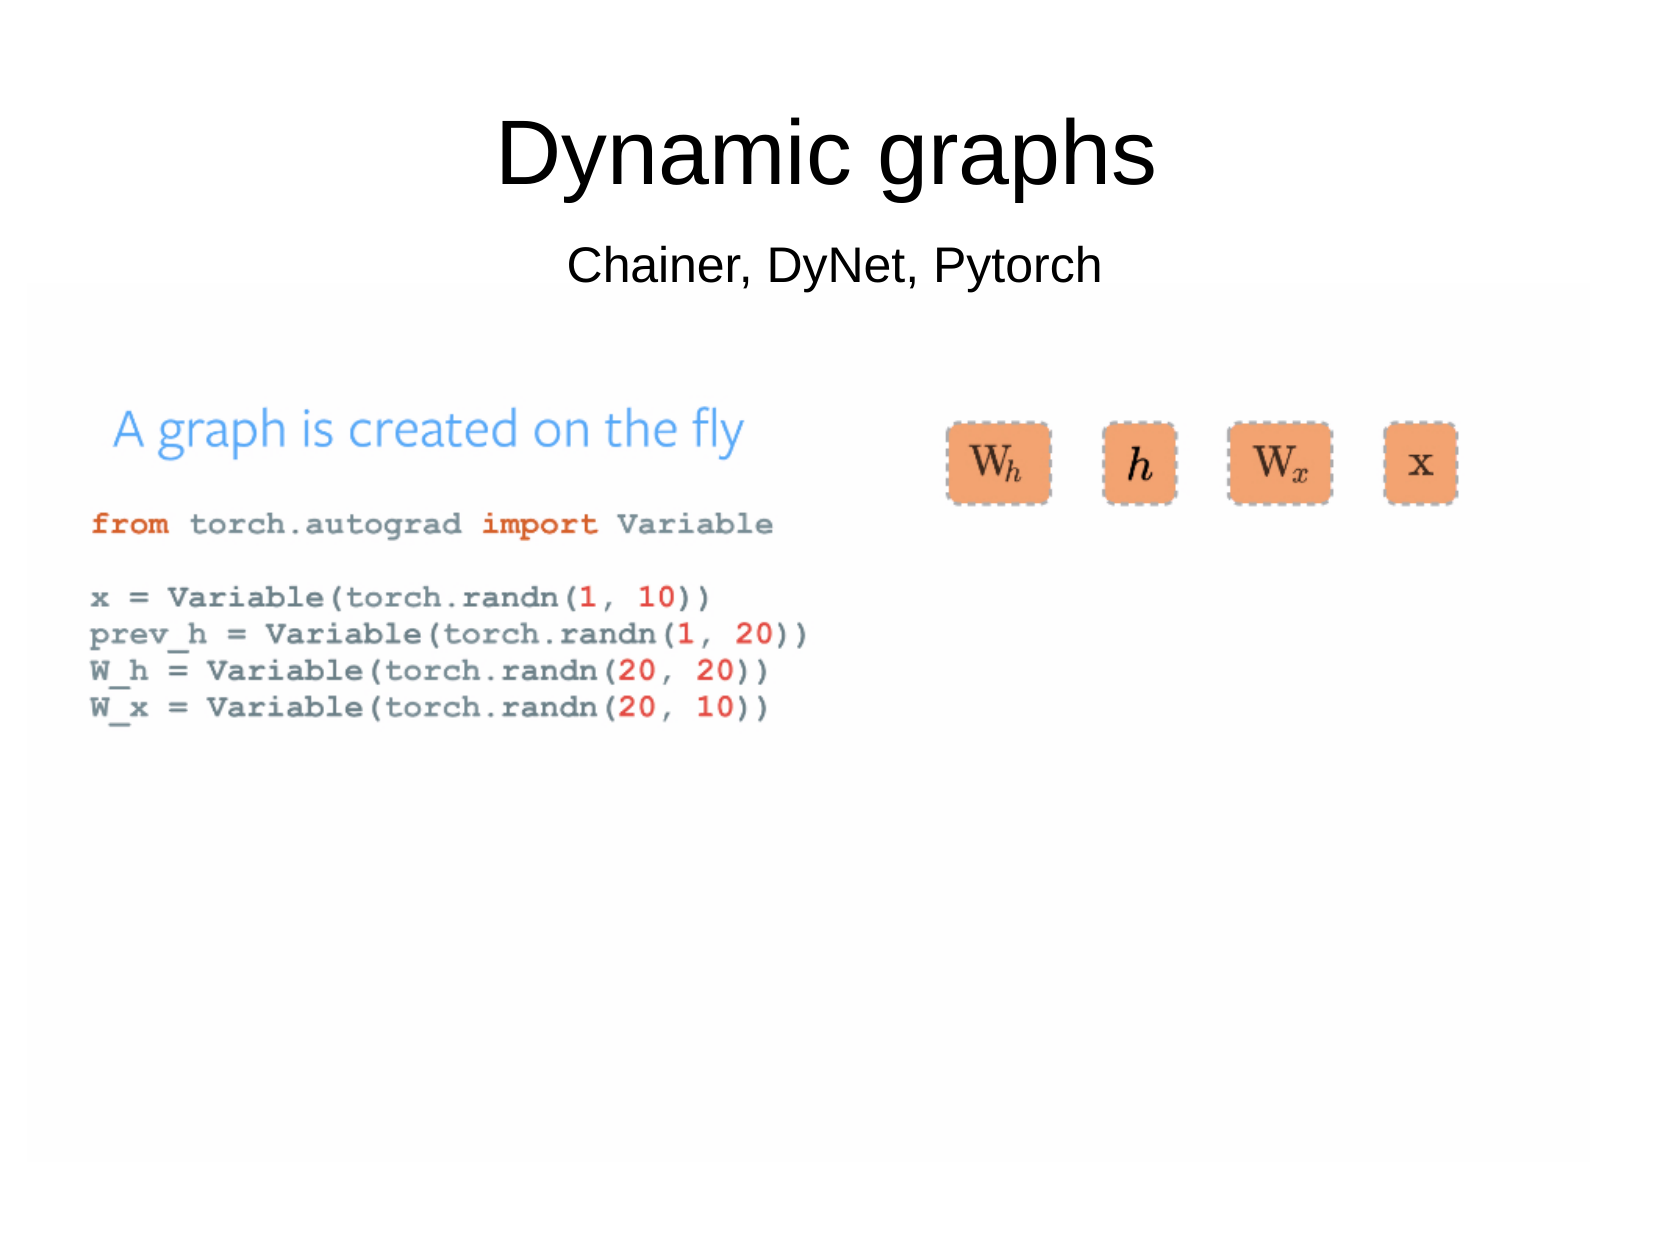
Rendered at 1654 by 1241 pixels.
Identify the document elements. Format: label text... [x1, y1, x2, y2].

text_box Chainer, DyNet, Pytorch [387, 229, 1247, 302]
picture [27, 283, 1591, 1162]
title Dynamic graphs [82, 49, 1571, 257]
